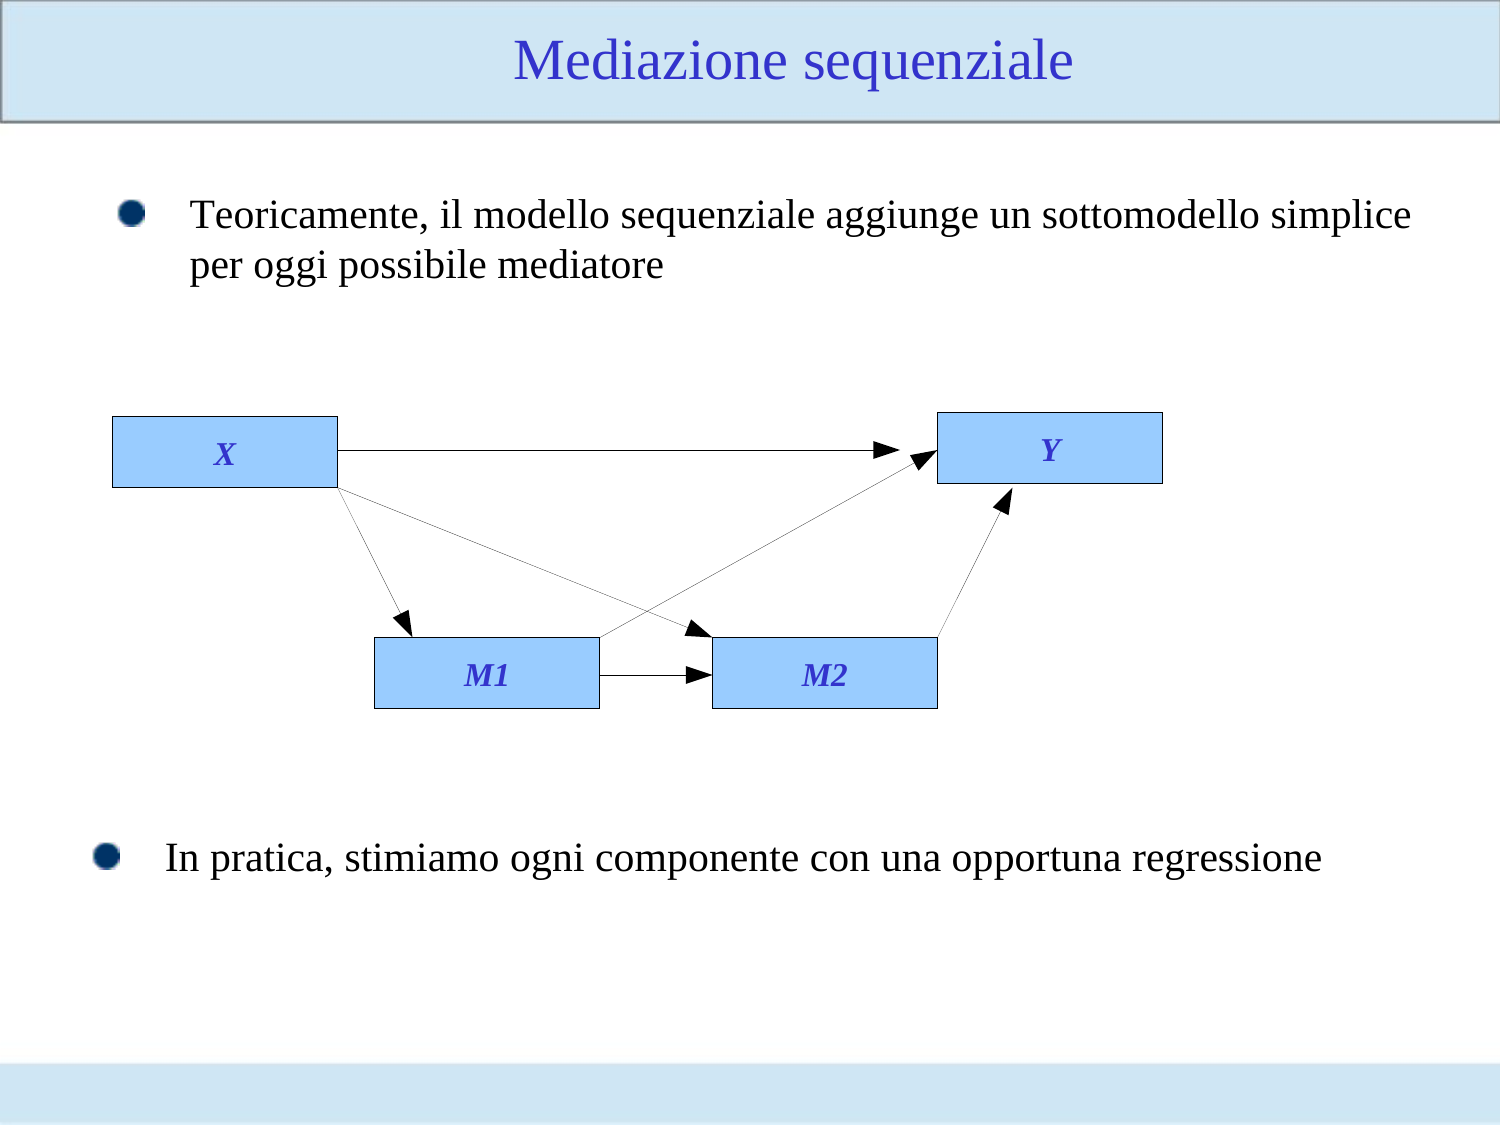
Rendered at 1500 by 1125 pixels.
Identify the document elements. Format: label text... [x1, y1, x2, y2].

text_box In pratica, stimiamo ogni componente con una opportuna regressione [74, 822, 1413, 888]
picture [0, 0, 1500, 1125]
title Mediazione sequenziale [138, 0, 1451, 113]
text_box X [112, 416, 338, 488]
text_box Teoricamente, il modello sequenziale aggiunge un sottomodello simplice per oggi possibile mediatore [99, 179, 1438, 295]
text_box Y [937, 412, 1163, 484]
text_box M1 [374, 637, 600, 709]
text_box M2 [712, 637, 938, 709]
